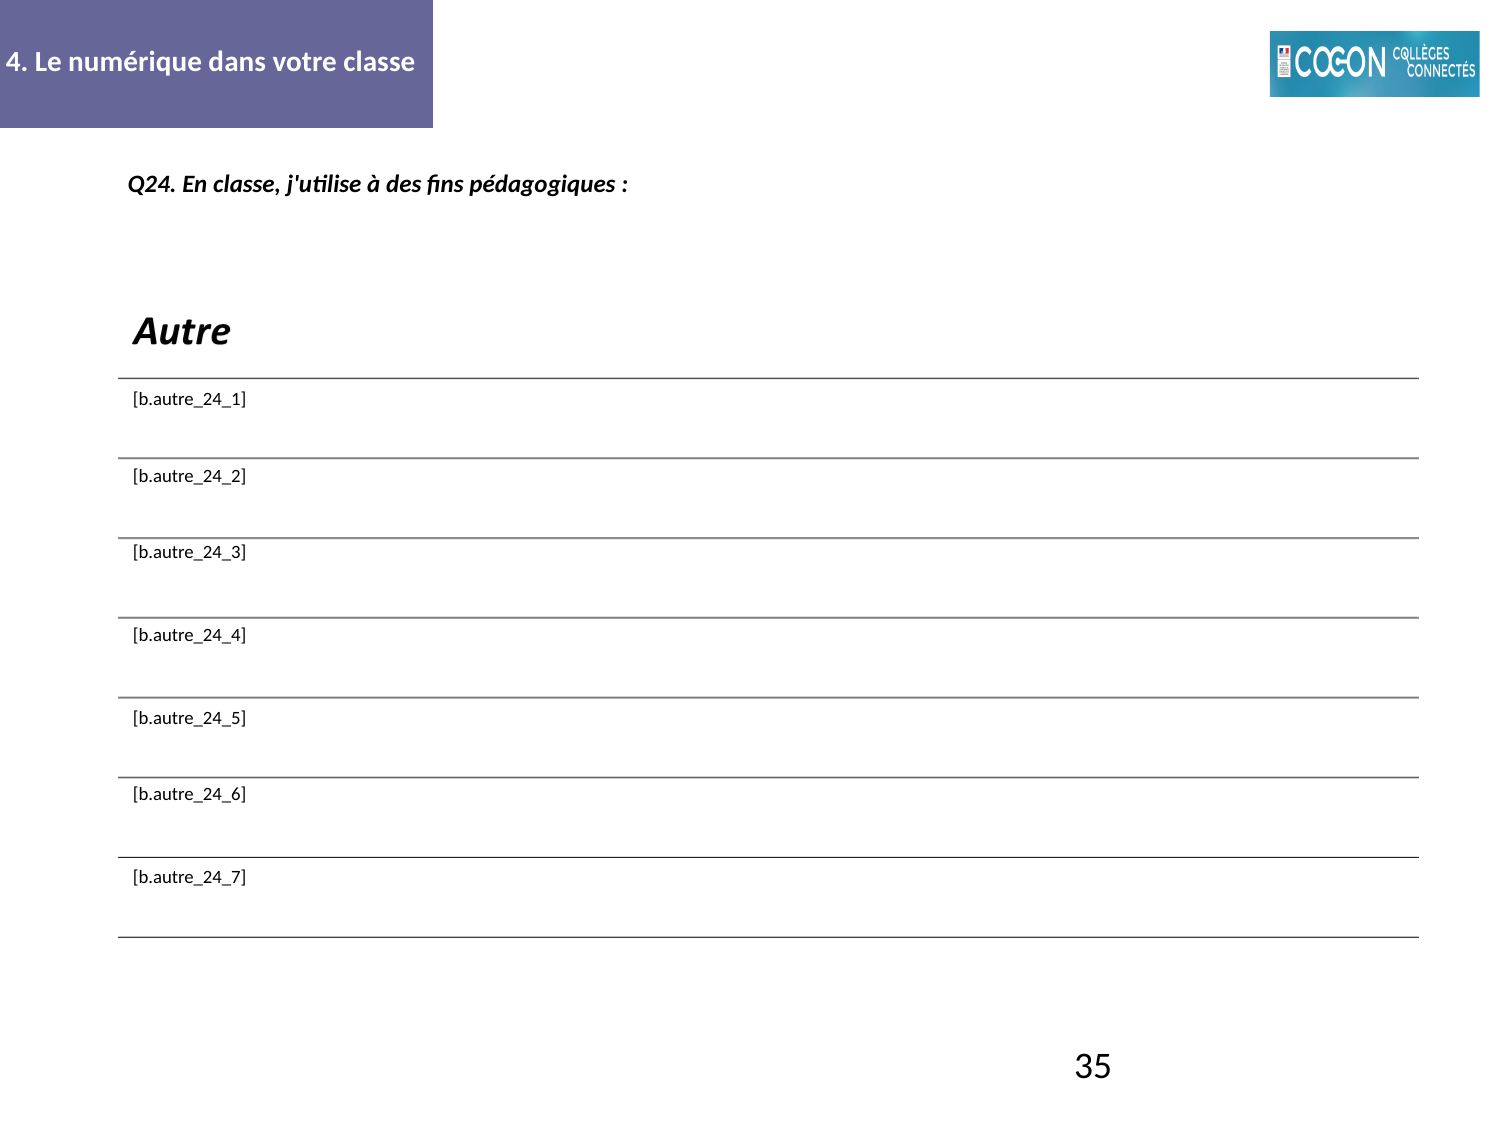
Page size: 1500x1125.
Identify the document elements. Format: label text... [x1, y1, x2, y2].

picture [108, 292, 1419, 938]
text_box [b.autre_24_6] [118, 779, 1419, 857]
text_box [b.autre_24_4] [118, 620, 1419, 697]
text_box <numéro> [1059, 1042, 1397, 1103]
text_box Q24. En classe, j'utilise à des fins pédagogiques : [112, 166, 1407, 209]
text_box [b.autre_24_7] [118, 862, 1419, 939]
text_box [b.autre_24_5] [118, 702, 1419, 779]
text_box 4. Le numérique dans votre classe [0, 0, 433, 128]
picture [1269, 31, 1480, 97]
text_box [b.autre_24_3] [118, 537, 1419, 615]
text_box [b.autre_24_2] [118, 460, 1419, 537]
text_box [b.autre_24_1] [118, 383, 1419, 460]
